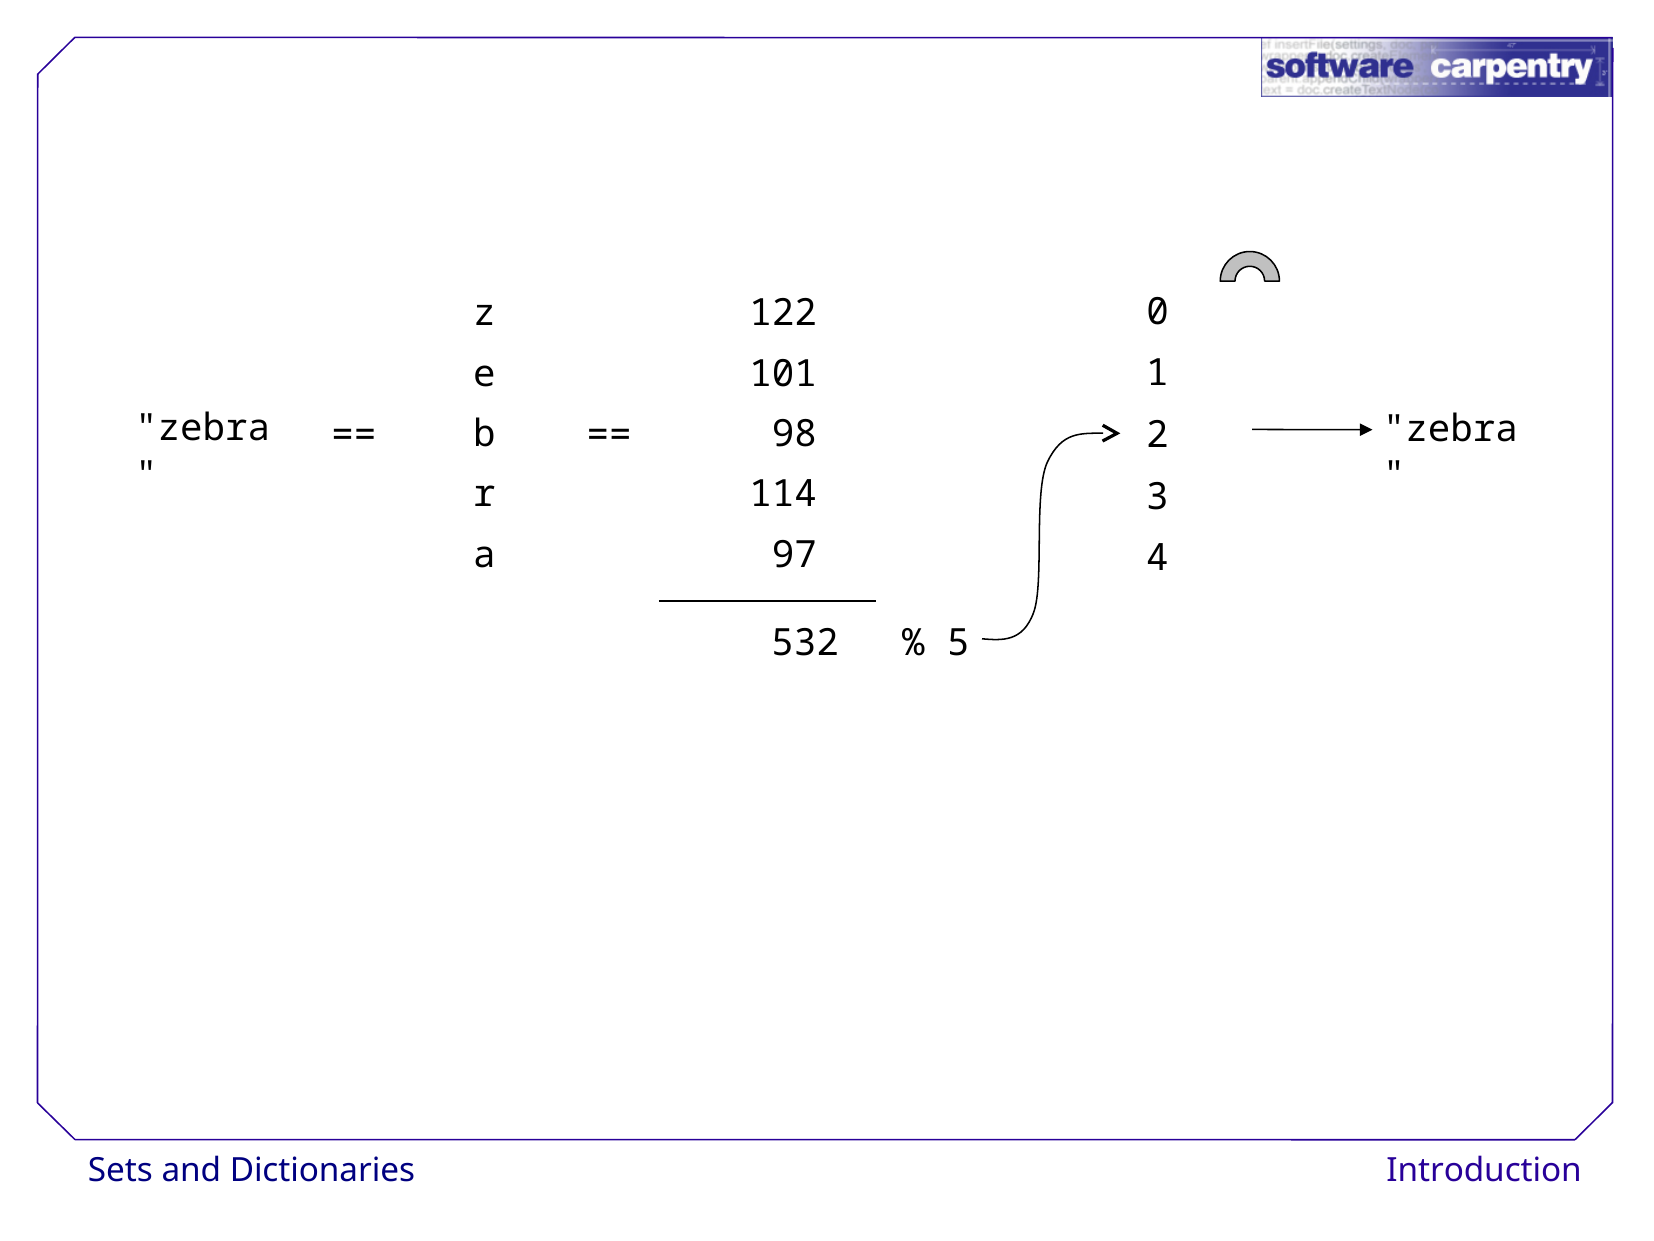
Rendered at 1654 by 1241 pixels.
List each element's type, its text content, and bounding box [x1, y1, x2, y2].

table_cell [1224, 402, 1280, 462]
text_box 1 [1091, 332, 1224, 394]
table_cell r [458, 462, 518, 522]
text_box 2 [1091, 394, 1224, 455]
text_box == [524, 393, 694, 469]
table_header [1224, 281, 1280, 341]
text_box 0 [1091, 271, 1224, 332]
table_cell [1224, 462, 1280, 523]
table_cell 98 [706, 401, 831, 462]
table_header z [458, 280, 518, 341]
text_box "zebra" [117, 393, 269, 469]
table_cell 114 [706, 462, 831, 522]
table_cell 97 [706, 522, 831, 583]
table_cell b [458, 401, 518, 462]
text_box 4 [1091, 517, 1224, 593]
picture [1261, 39, 1613, 97]
text_box [1222, 251, 1280, 282]
text_box 532 [753, 602, 857, 678]
table_cell e [458, 341, 518, 401]
text_box 3 [1091, 455, 1224, 517]
text_box "zebra" [1365, 394, 1536, 470]
table_header 122 [706, 280, 831, 341]
table_cell [1224, 523, 1280, 583]
table_cell a [458, 522, 518, 583]
text_box % 5 [884, 602, 988, 678]
table_cell [1224, 341, 1280, 402]
text_box == [269, 393, 439, 469]
table_cell 101 [706, 341, 831, 401]
